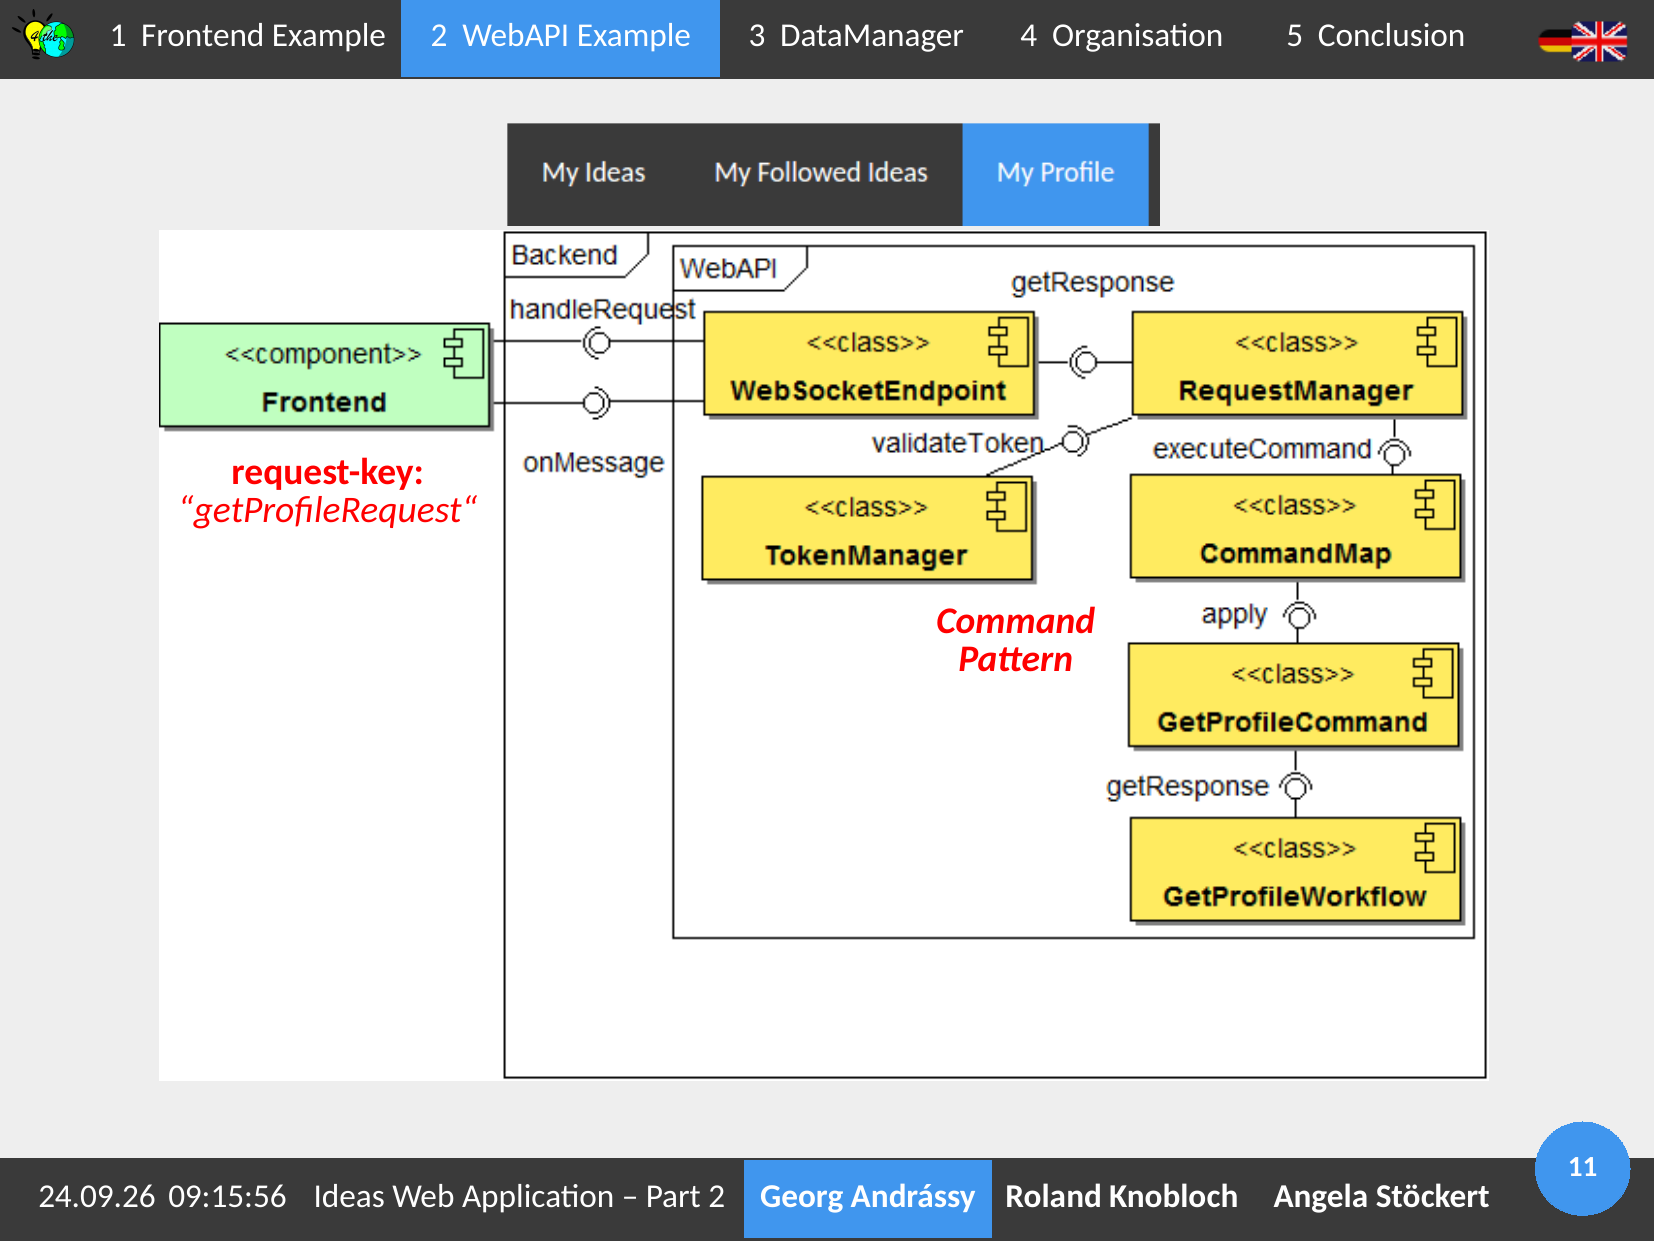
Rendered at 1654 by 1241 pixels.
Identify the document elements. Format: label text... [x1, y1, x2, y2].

text_box Ideas Web Application – Part 2 [307, 1160, 733, 1238]
text_box Georg Andrássy [744, 1160, 992, 1238]
picture [159, 230, 1489, 1081]
text_box Command Pattern [874, 598, 1158, 697]
picture [1536, 18, 1629, 64]
text_box 4 Organisation [992, 0, 1251, 77]
text_box 3 DataManager [720, 0, 992, 77]
text_box 2 WebAPI Example [401, 0, 720, 77]
text_box 5 Conclusion [1251, 0, 1501, 77]
picture [2, 0, 83, 79]
text_box 1 Frontend Example [94, 0, 401, 77]
picture [506, 122, 1160, 226]
text_box Angela Stöckert [1251, 1160, 1512, 1238]
text_box request-key: “getProfileRequest“ [147, 448, 508, 590]
text_box Roland Knobloch [992, 1160, 1251, 1238]
